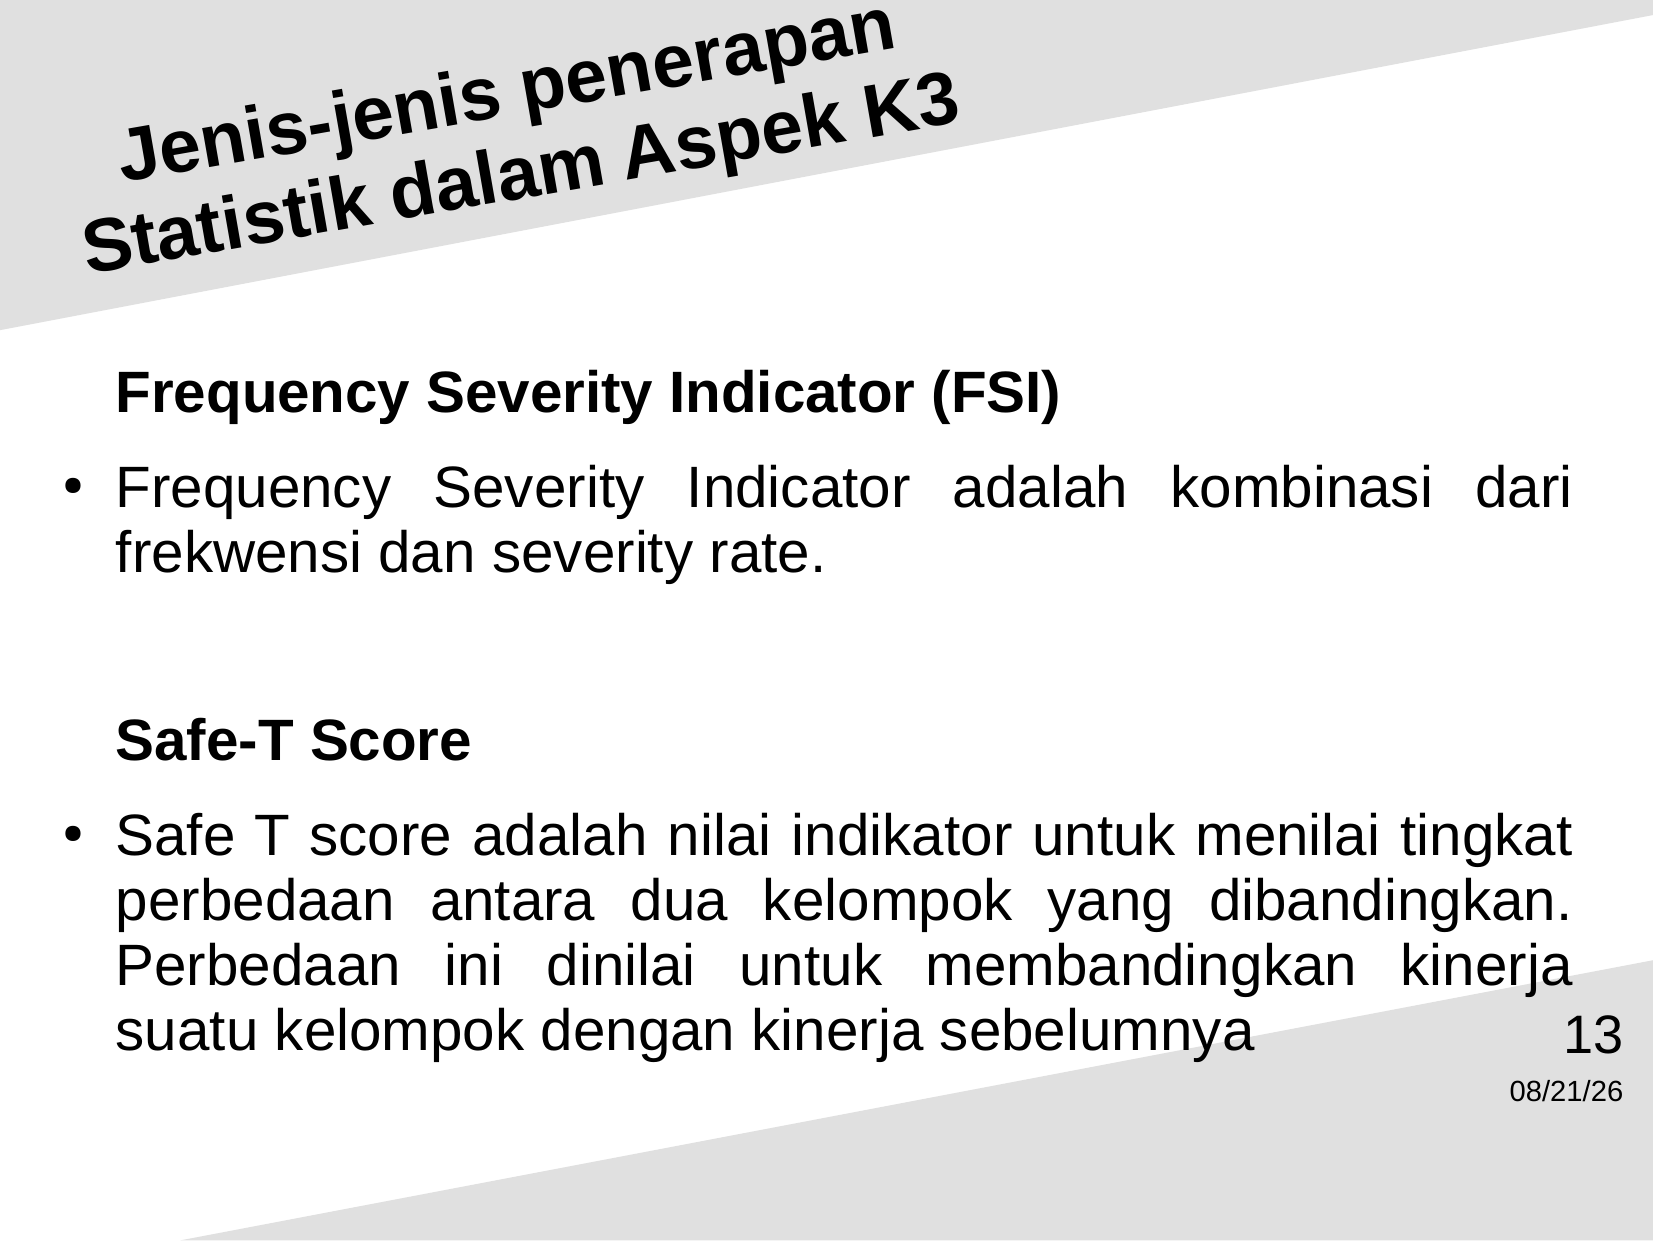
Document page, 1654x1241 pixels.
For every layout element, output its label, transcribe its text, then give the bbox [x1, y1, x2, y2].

text_box Jenis-jenis penerapan Statistik dalam Aspek K3 [45, 0, 1141, 301]
list Frequency Severity Indicator (FSI) Frequency Severity Indicator adalah kombinasi dari frekwensi dan severity rate. Safe-T Score Safe T score adalah nilai indikator untuk menilai tingkat perbedaan antara dua kelompok yang dibandingkan. Perbedaan ini dinilai untuk membandingkan kinerja suatu kelompok dengan kinerja sebelumnya [45, 360, 1575, 1126]
